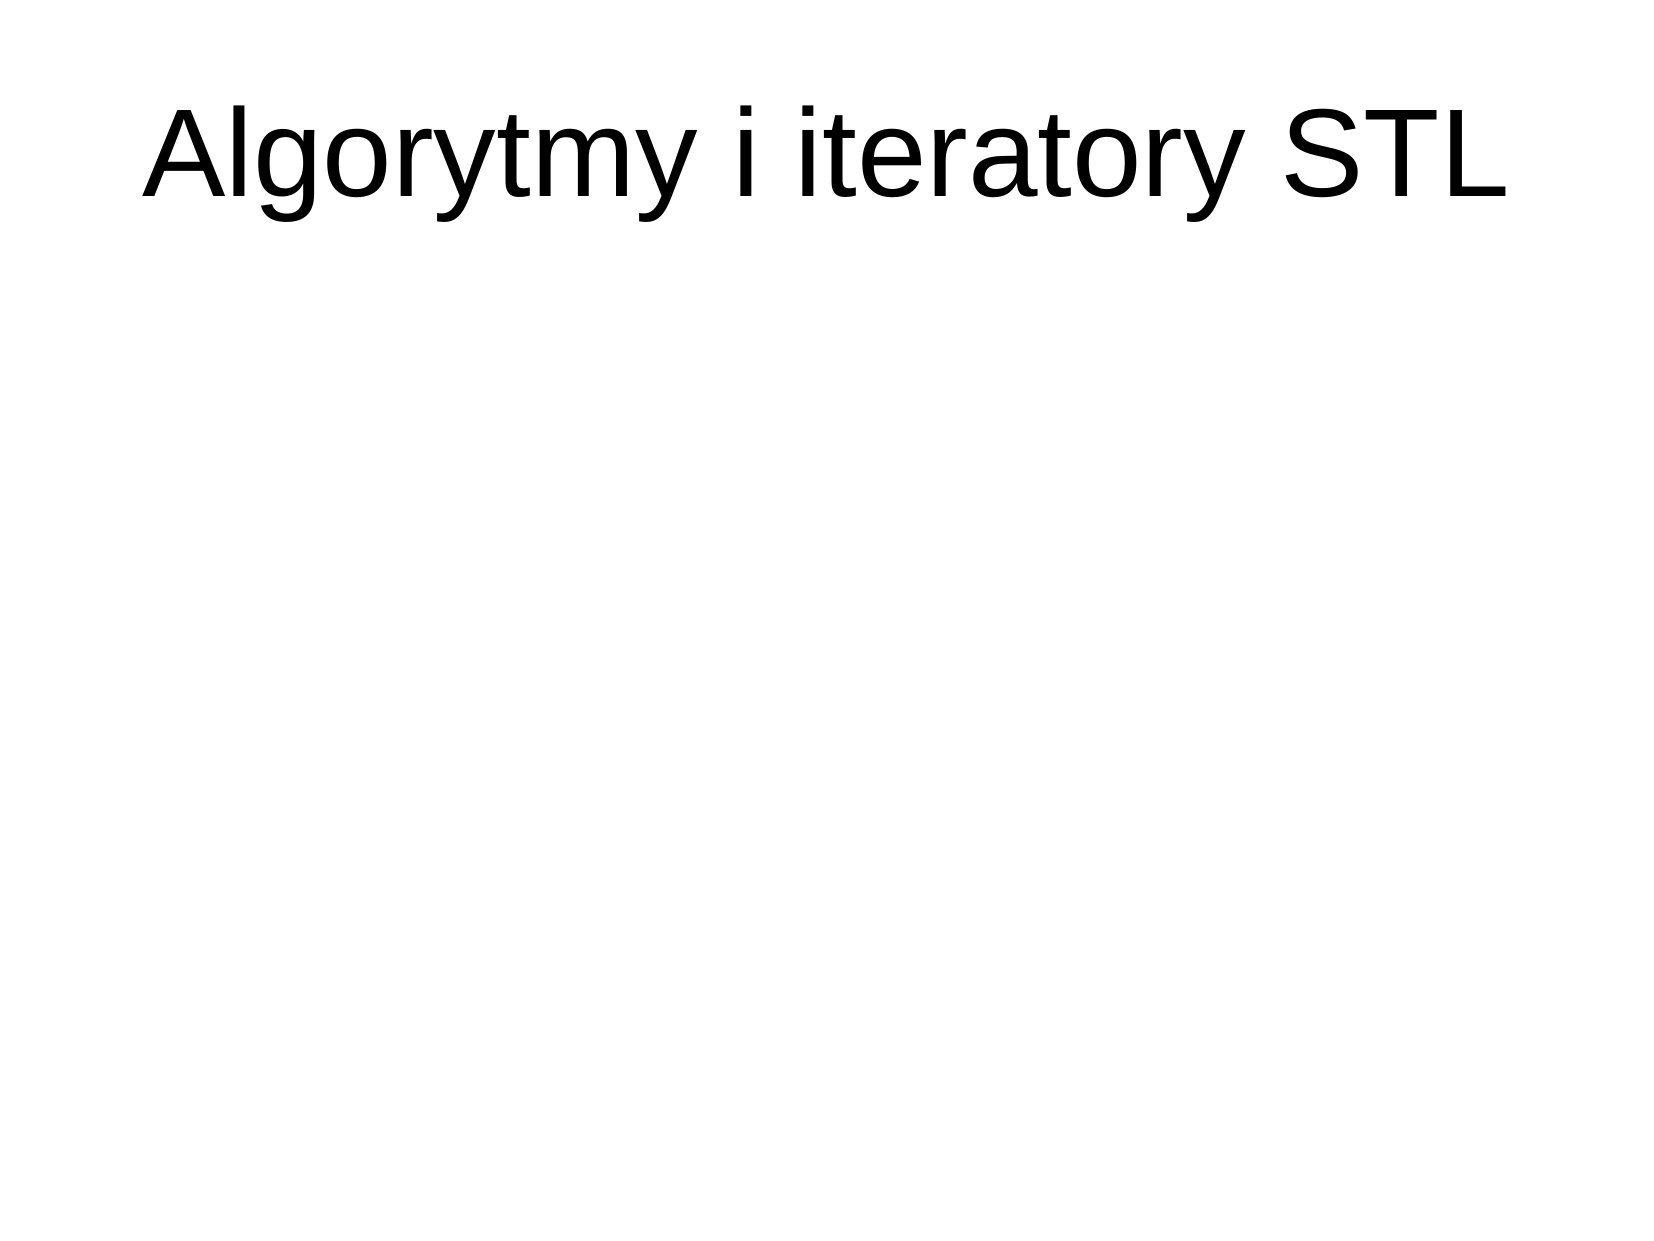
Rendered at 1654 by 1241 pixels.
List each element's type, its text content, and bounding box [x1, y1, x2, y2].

title Algorytmy i iteratory STL [82, 0, 1571, 307]
